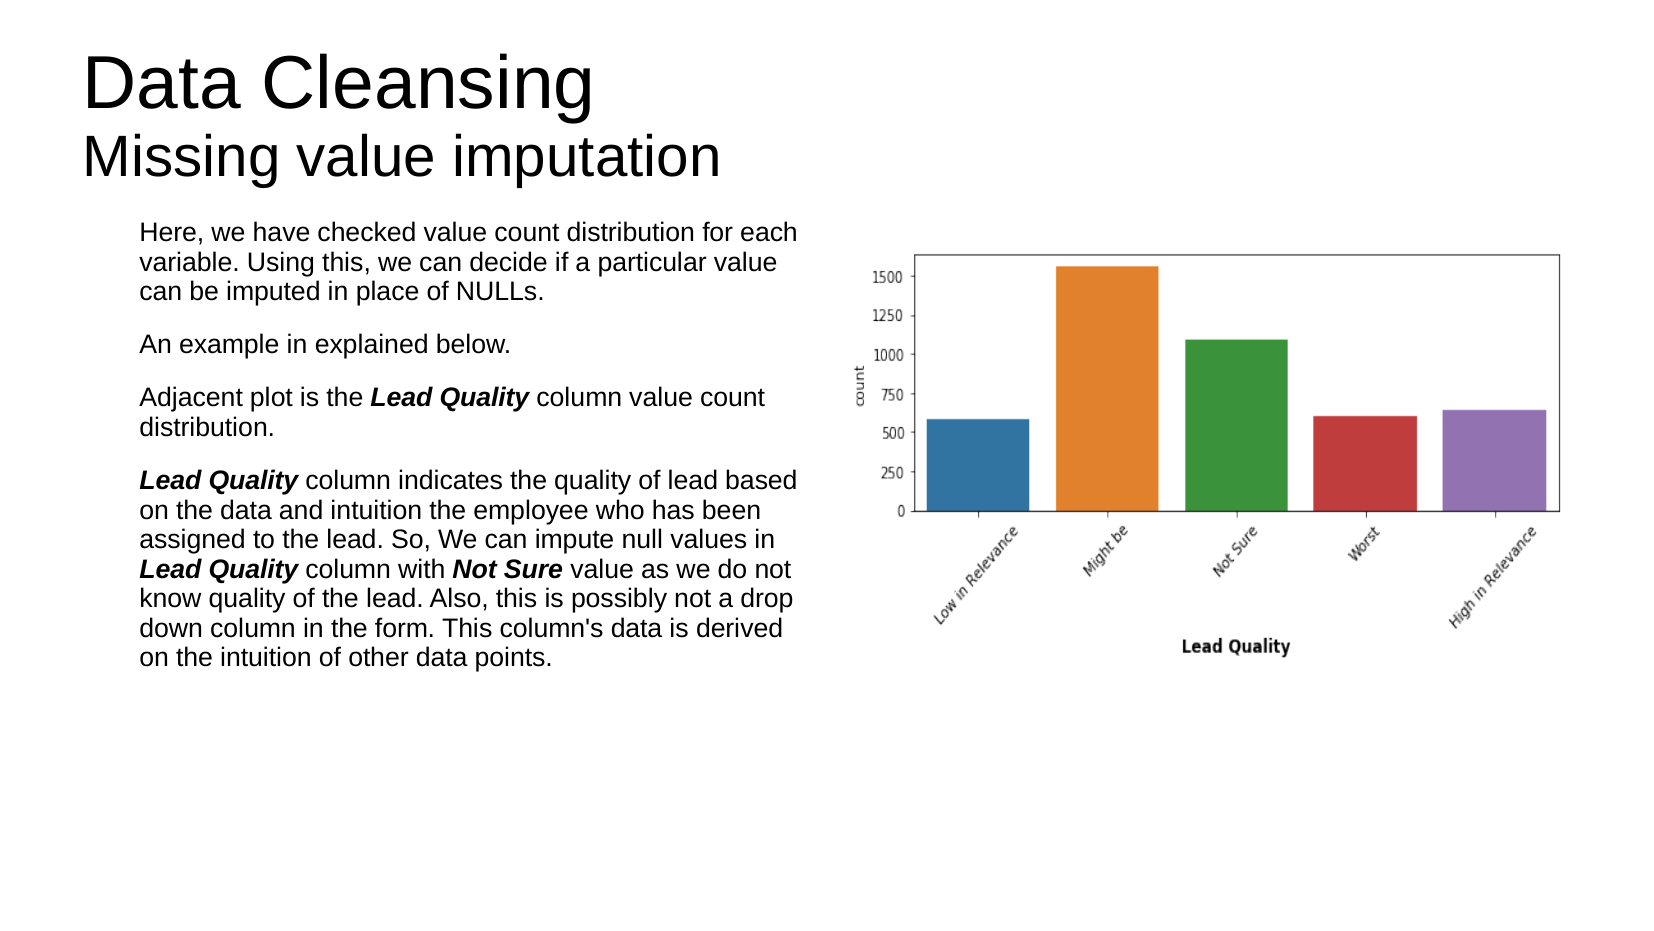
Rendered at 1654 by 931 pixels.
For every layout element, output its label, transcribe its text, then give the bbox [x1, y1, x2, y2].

list Here, we have checked value count distribution for each variable. Using this, we can decide if a particular value can be imputed in place of NULLs. An example in explained below. Adjacent plot is the Lead Quality column value count distribution. Lead Quality column indicates the quality of lead based on the data and intuition the employee who has been assigned to the lead. So, We can impute null values in Lead Quality column with Not Sure value as we do not know quality of the lead. Also, this is possibly not a drop down column in the form. This column's data is derived on the intuition of other data points. [82, 217, 809, 758]
picture [845, 239, 1572, 667]
title Data Cleansing Missing value imputation [82, 37, 1571, 193]
